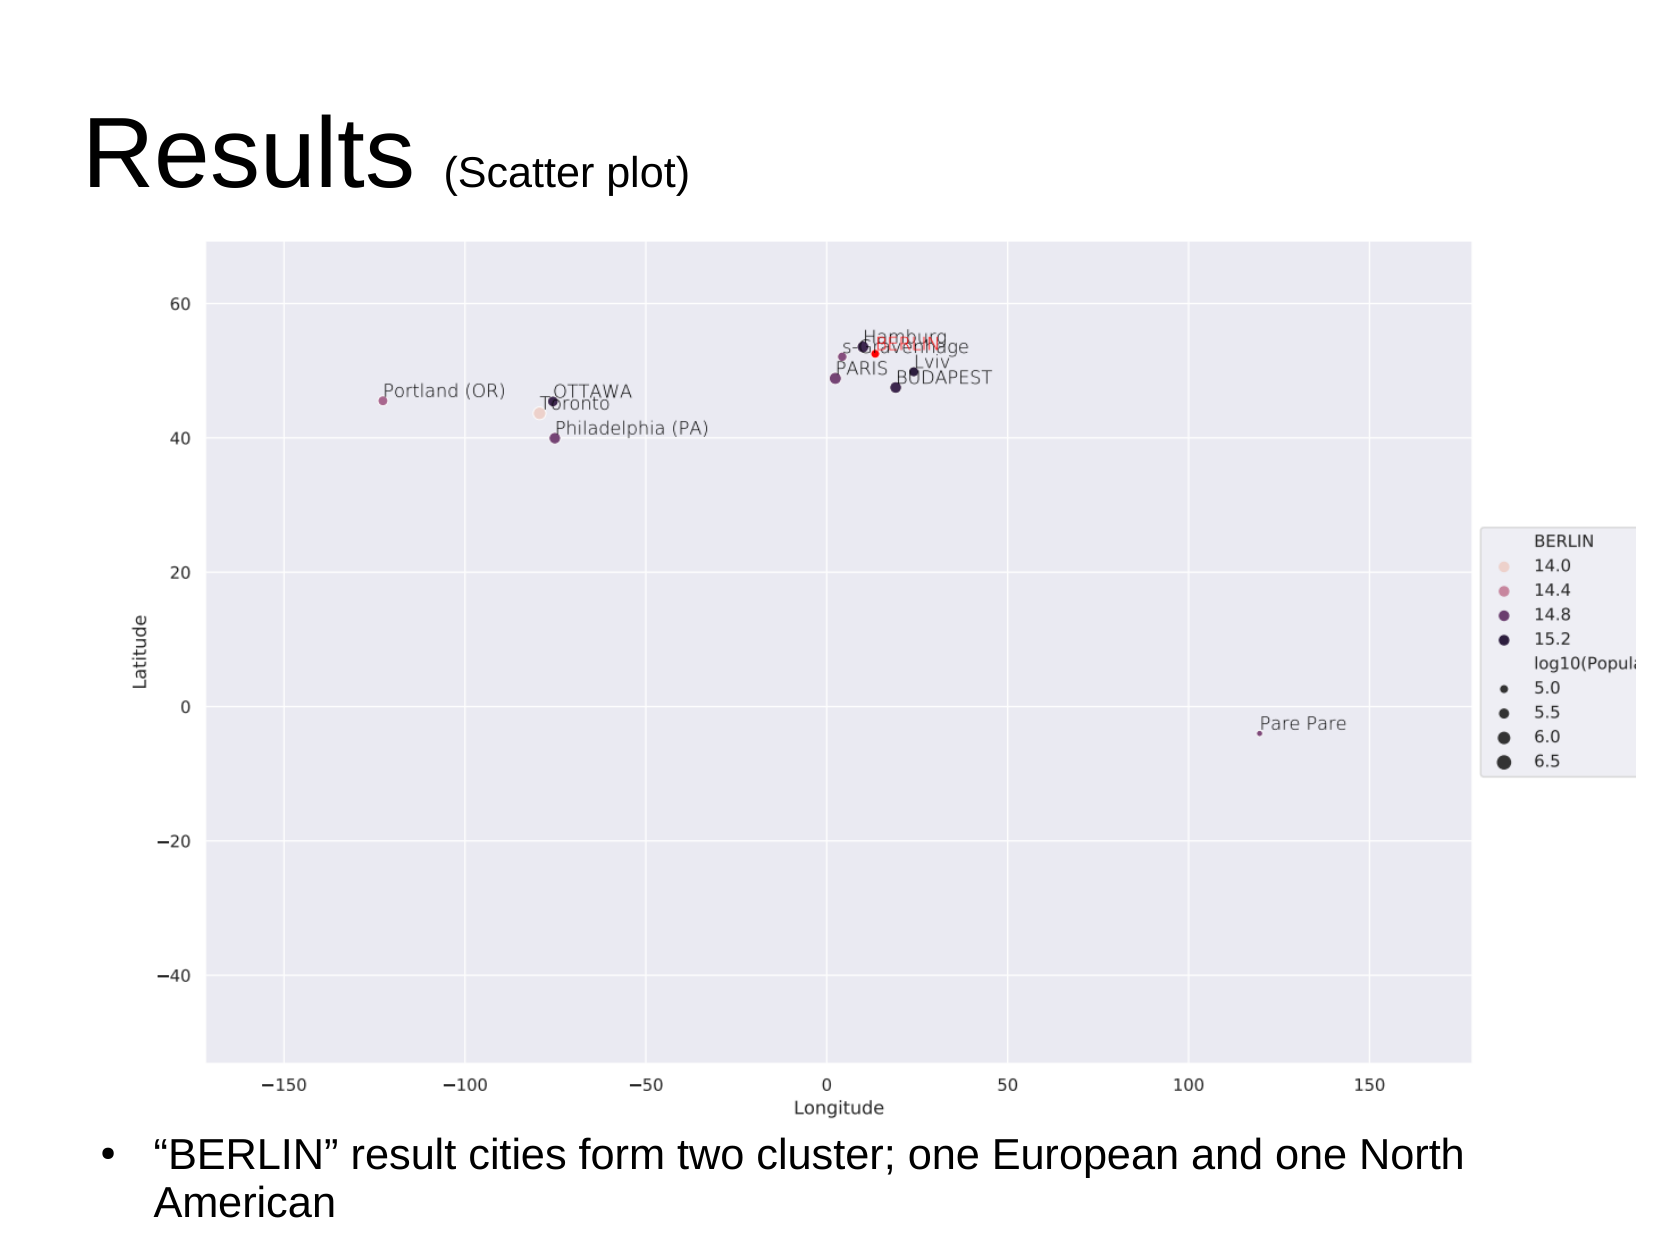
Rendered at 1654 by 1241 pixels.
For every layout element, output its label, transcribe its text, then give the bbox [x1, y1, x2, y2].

picture [1, 110, 1636, 1201]
title Results (Scatter plot) [82, 49, 1571, 257]
list “BERLIN” result cities form two cluster; one European and one North American [82, 1130, 1621, 1241]
